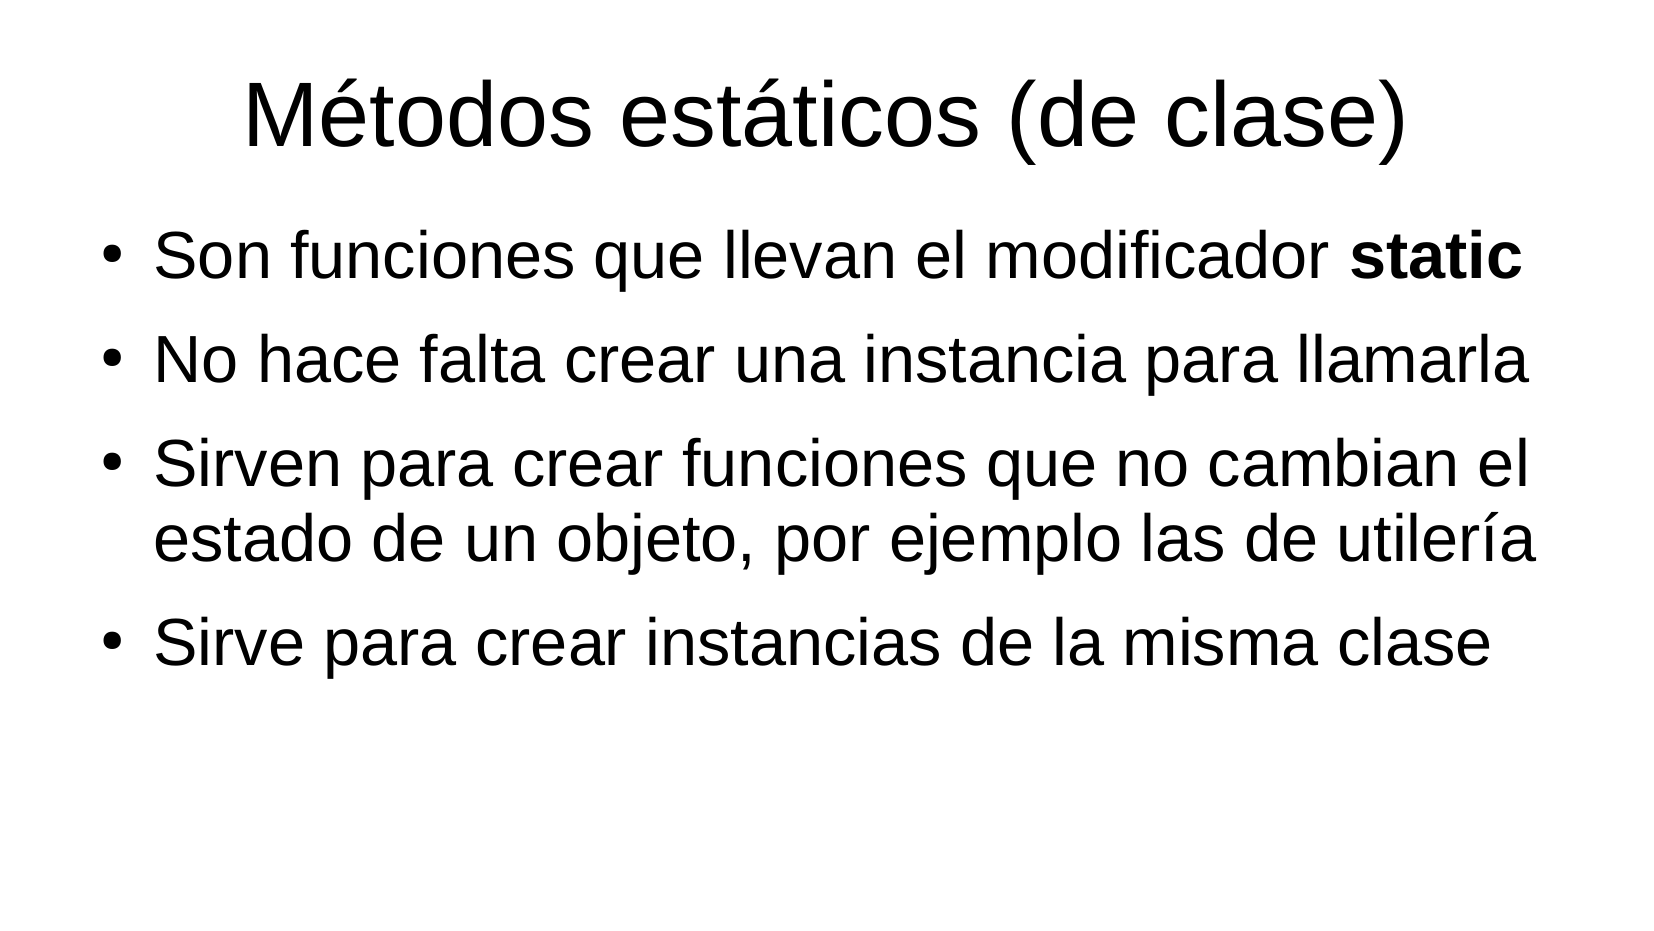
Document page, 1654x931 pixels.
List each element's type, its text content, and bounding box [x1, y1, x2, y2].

title Métodos estáticos (de clase) [82, 37, 1571, 193]
list Son funciones que llevan el modificador static No hace falta crear una instancia para llamarla Sirven para crear funciones que no cambian el estado de un objeto, por ejemplo las de utilería Sirve para crear instancias de la misma clase [82, 217, 1571, 758]
